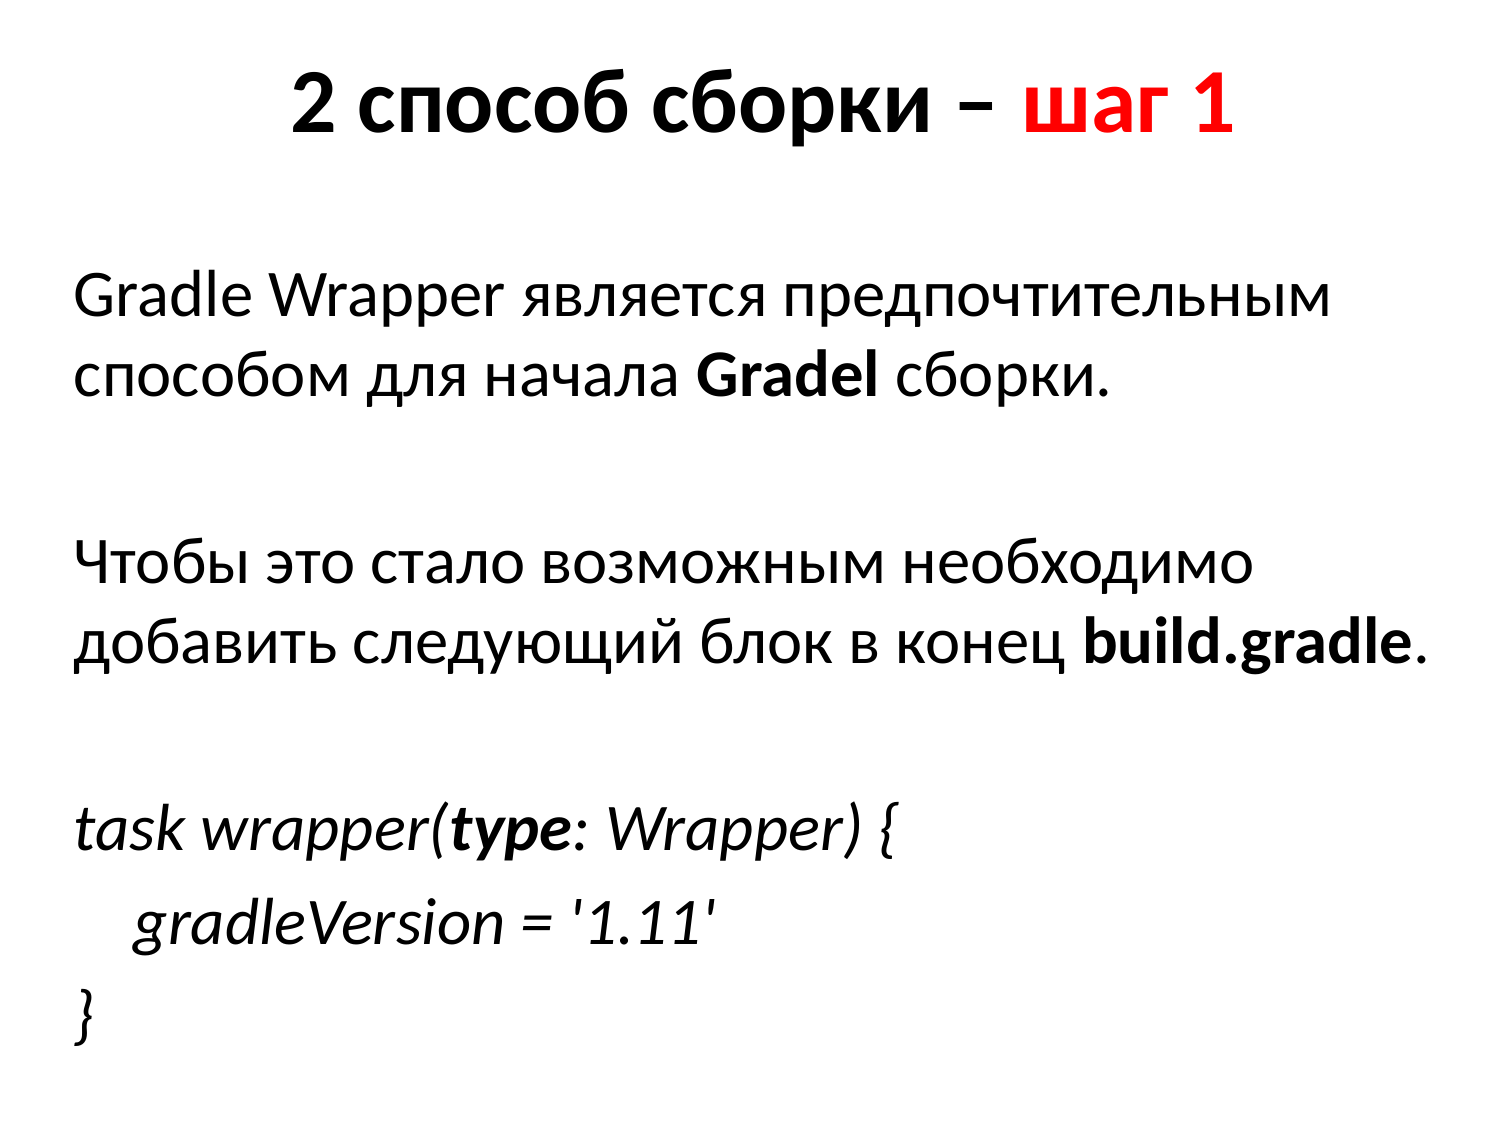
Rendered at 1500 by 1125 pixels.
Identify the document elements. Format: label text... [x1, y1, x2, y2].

title 2 способ сборки – шаг 1 [88, 19, 1439, 173]
list Gradle Wrapper является предпочтительным способом для начала Gradel сборки. Чтобы это стало возможным необходимо добавить следующий блок в конец build.gradle. task wrapper(type: Wrapper) { gradleVersion = '1.11' } [59, 242, 1489, 1063]
